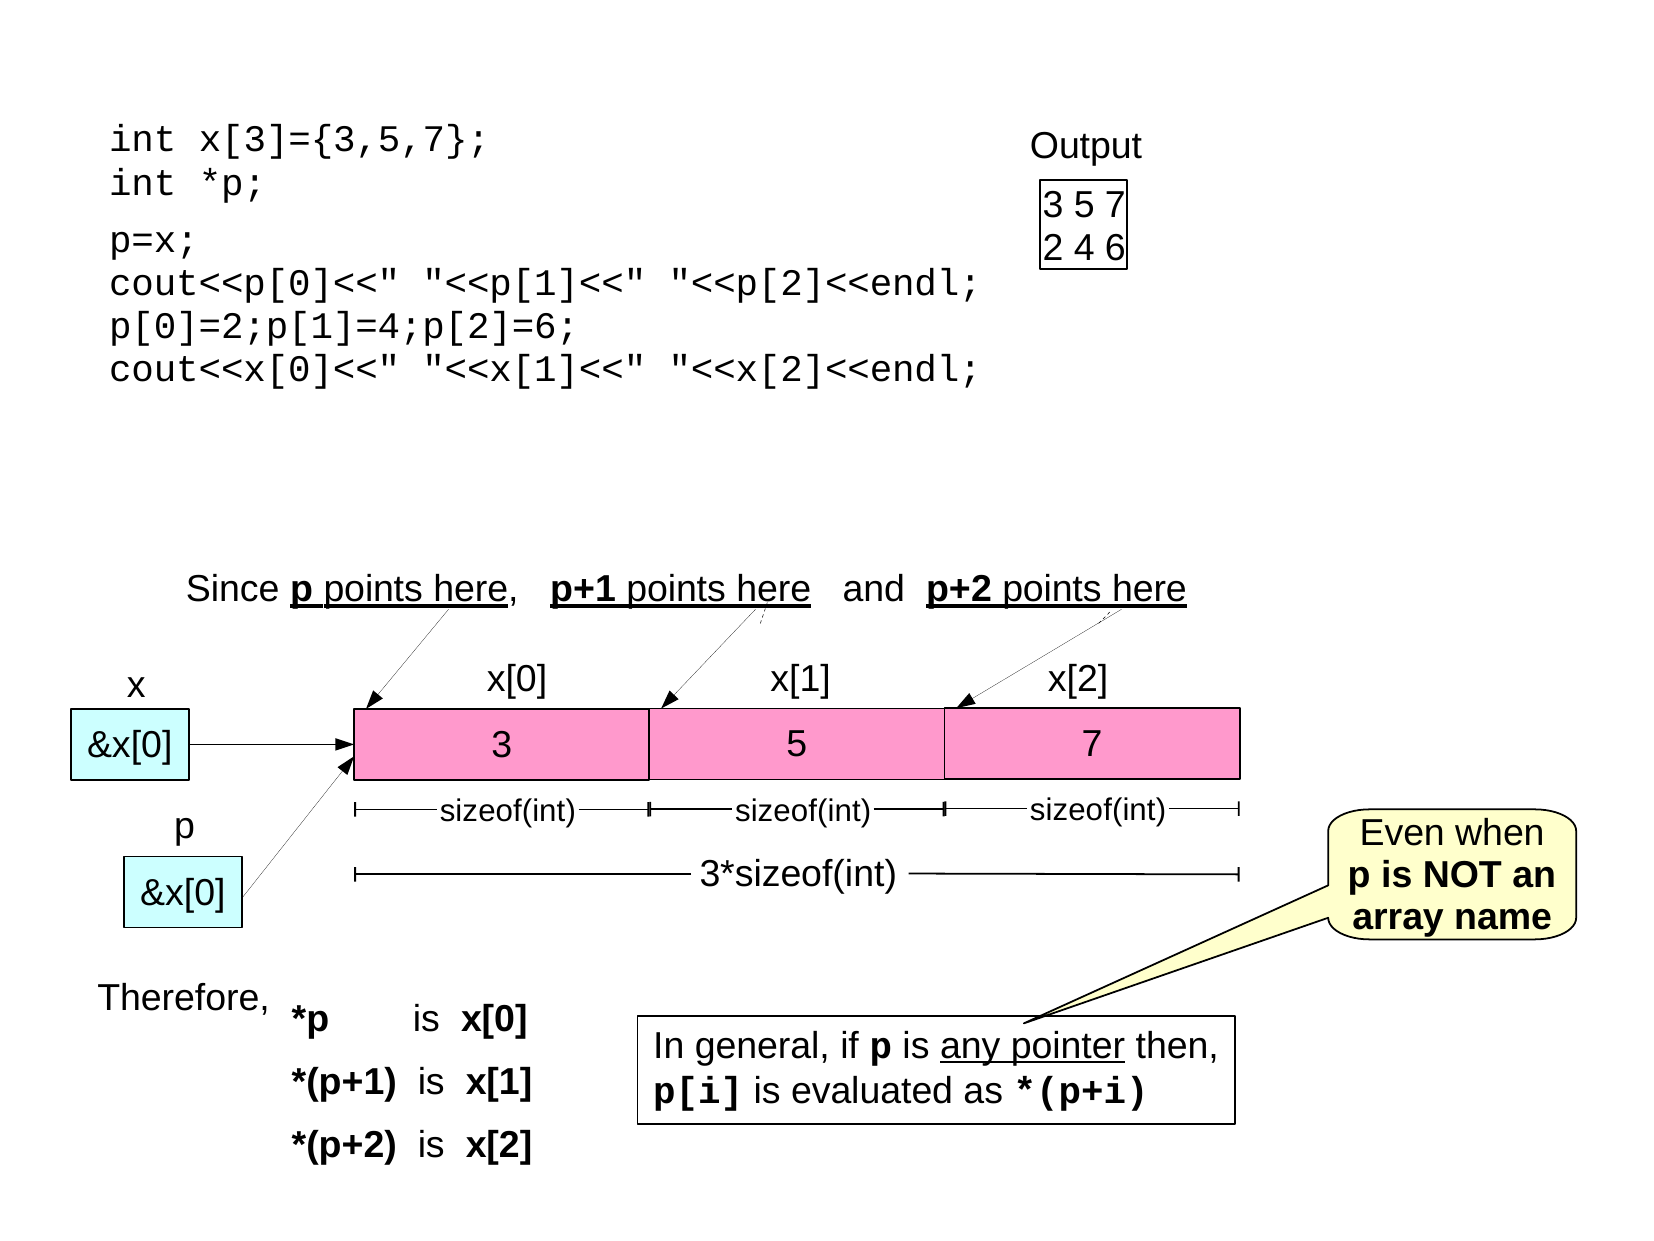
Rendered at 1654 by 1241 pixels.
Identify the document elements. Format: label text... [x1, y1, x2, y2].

text_box 5 [649, 708, 945, 780]
text_box Since p points here, [183, 564, 521, 610]
text_box 3*sizeof(int) [684, 844, 912, 902]
text_box 7 [944, 708, 1240, 779]
text_box and p+2 points here [840, 564, 1190, 610]
text_box sizeof(int) [720, 785, 887, 836]
text_box 3 5 7 2 4 6 [1039, 180, 1128, 270]
text_box x[2] [1033, 649, 1124, 707]
text_box Even when p is NOT an array name [1023, 809, 1577, 1024]
text_box int x[3]={3,5,7}; int *p; p=x; cout<<p[0]<<" "<<p[1]<<" "<<p[2]<<endl; p[0]=2;p[1]=4;p[2]=6; cout<<x[0]<<" "<<x[1]<<" "<<x[2]<<endl; [107, 115, 1004, 418]
text_box 3 [354, 708, 649, 780]
text_box sizeof(int) [1015, 784, 1182, 836]
text_box Therefore, [82, 968, 276, 1026]
text_box &x[0] [123, 856, 242, 928]
text_box *p is x[0] *(p+1) is x[1] *(p+2) is x[2] [276, 968, 548, 1152]
text_box x [112, 655, 161, 713]
text_box In general, if p is any pointer then, p[i] is evaluated as *(p+i) [637, 1016, 1235, 1124]
text_box x[1] [755, 649, 846, 707]
text_box x[0] [472, 649, 563, 707]
text_box p [159, 797, 210, 855]
text_box sizeof(int) [425, 785, 592, 836]
text_box p+1 points here [548, 564, 814, 610]
text_box x[2] [1033, 649, 1053, 661]
text_box Output [1027, 121, 1145, 167]
text_box &x[0] [70, 708, 189, 780]
